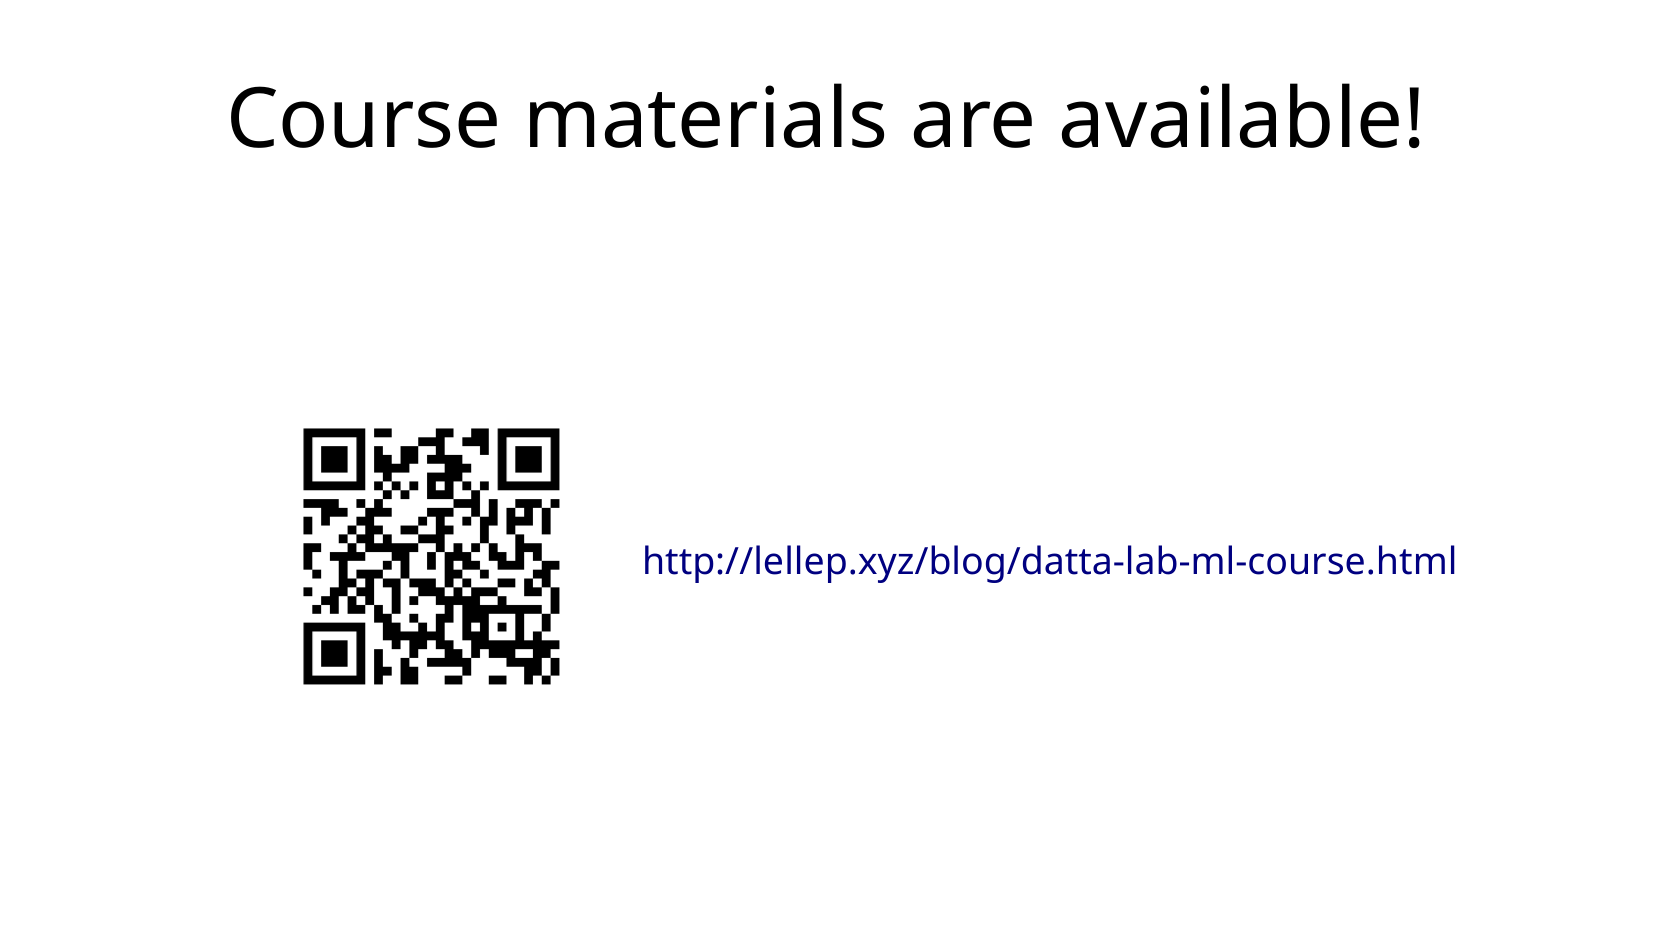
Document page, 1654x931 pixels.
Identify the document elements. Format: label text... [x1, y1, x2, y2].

picture [266, 391, 597, 722]
title Course materials are available! [82, 37, 1571, 193]
text_box http://lellep.xyz/blog/datta-lab-ml-course.html [627, 526, 1516, 587]
